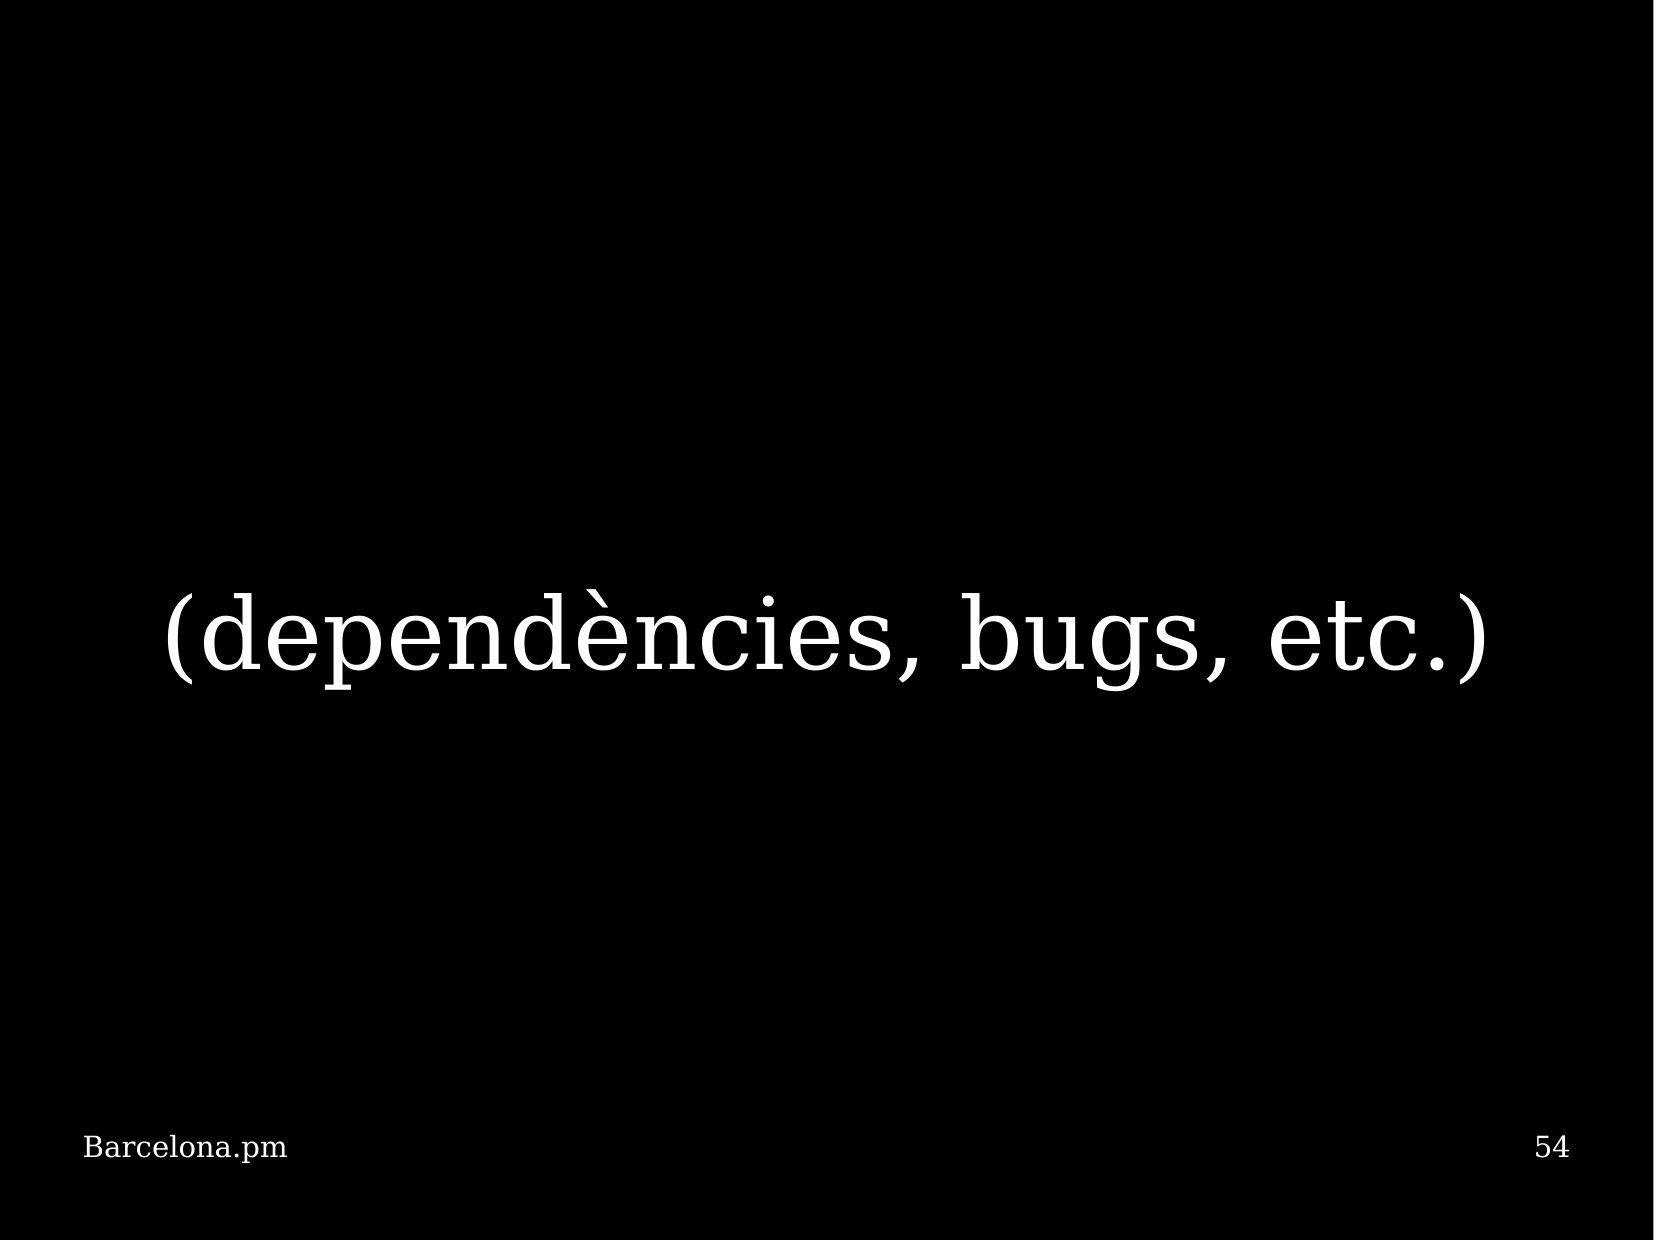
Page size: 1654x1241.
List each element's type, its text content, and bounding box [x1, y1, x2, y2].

title (dependències, bugs, etc.) [82, 116, 1571, 1124]
